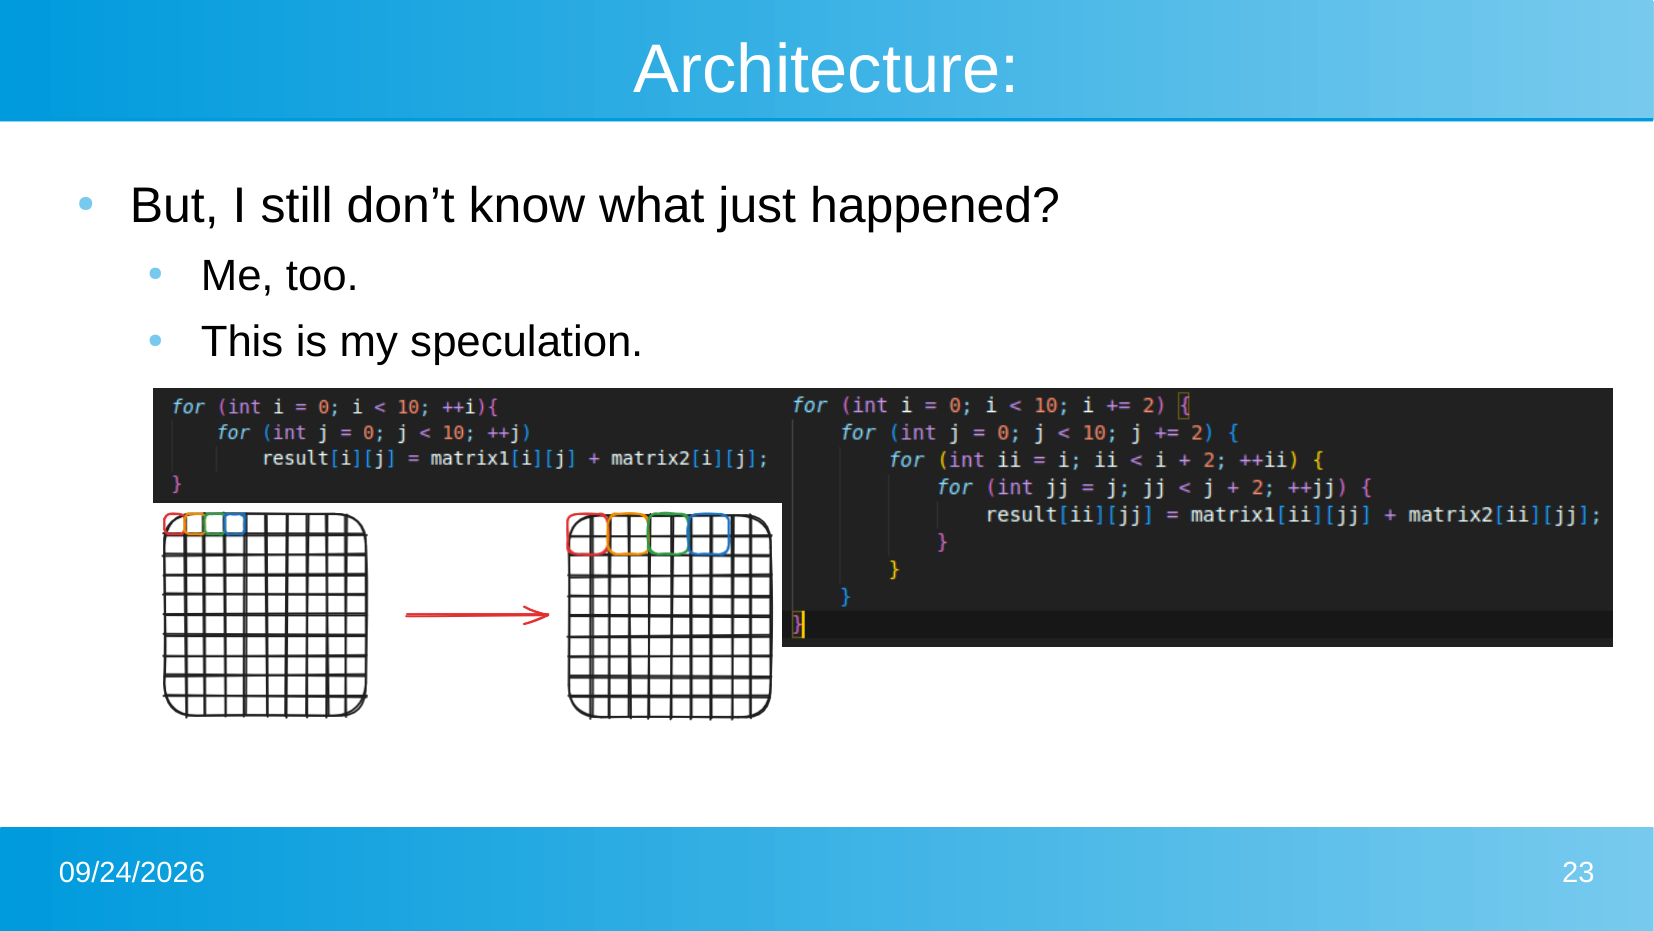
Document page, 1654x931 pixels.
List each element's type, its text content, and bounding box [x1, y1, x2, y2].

title Architecture: [59, 29, 1595, 108]
list But, I still don’t know what just happened? Me, too. This is my speculation. [59, 177, 1595, 768]
picture [153, 388, 1613, 730]
